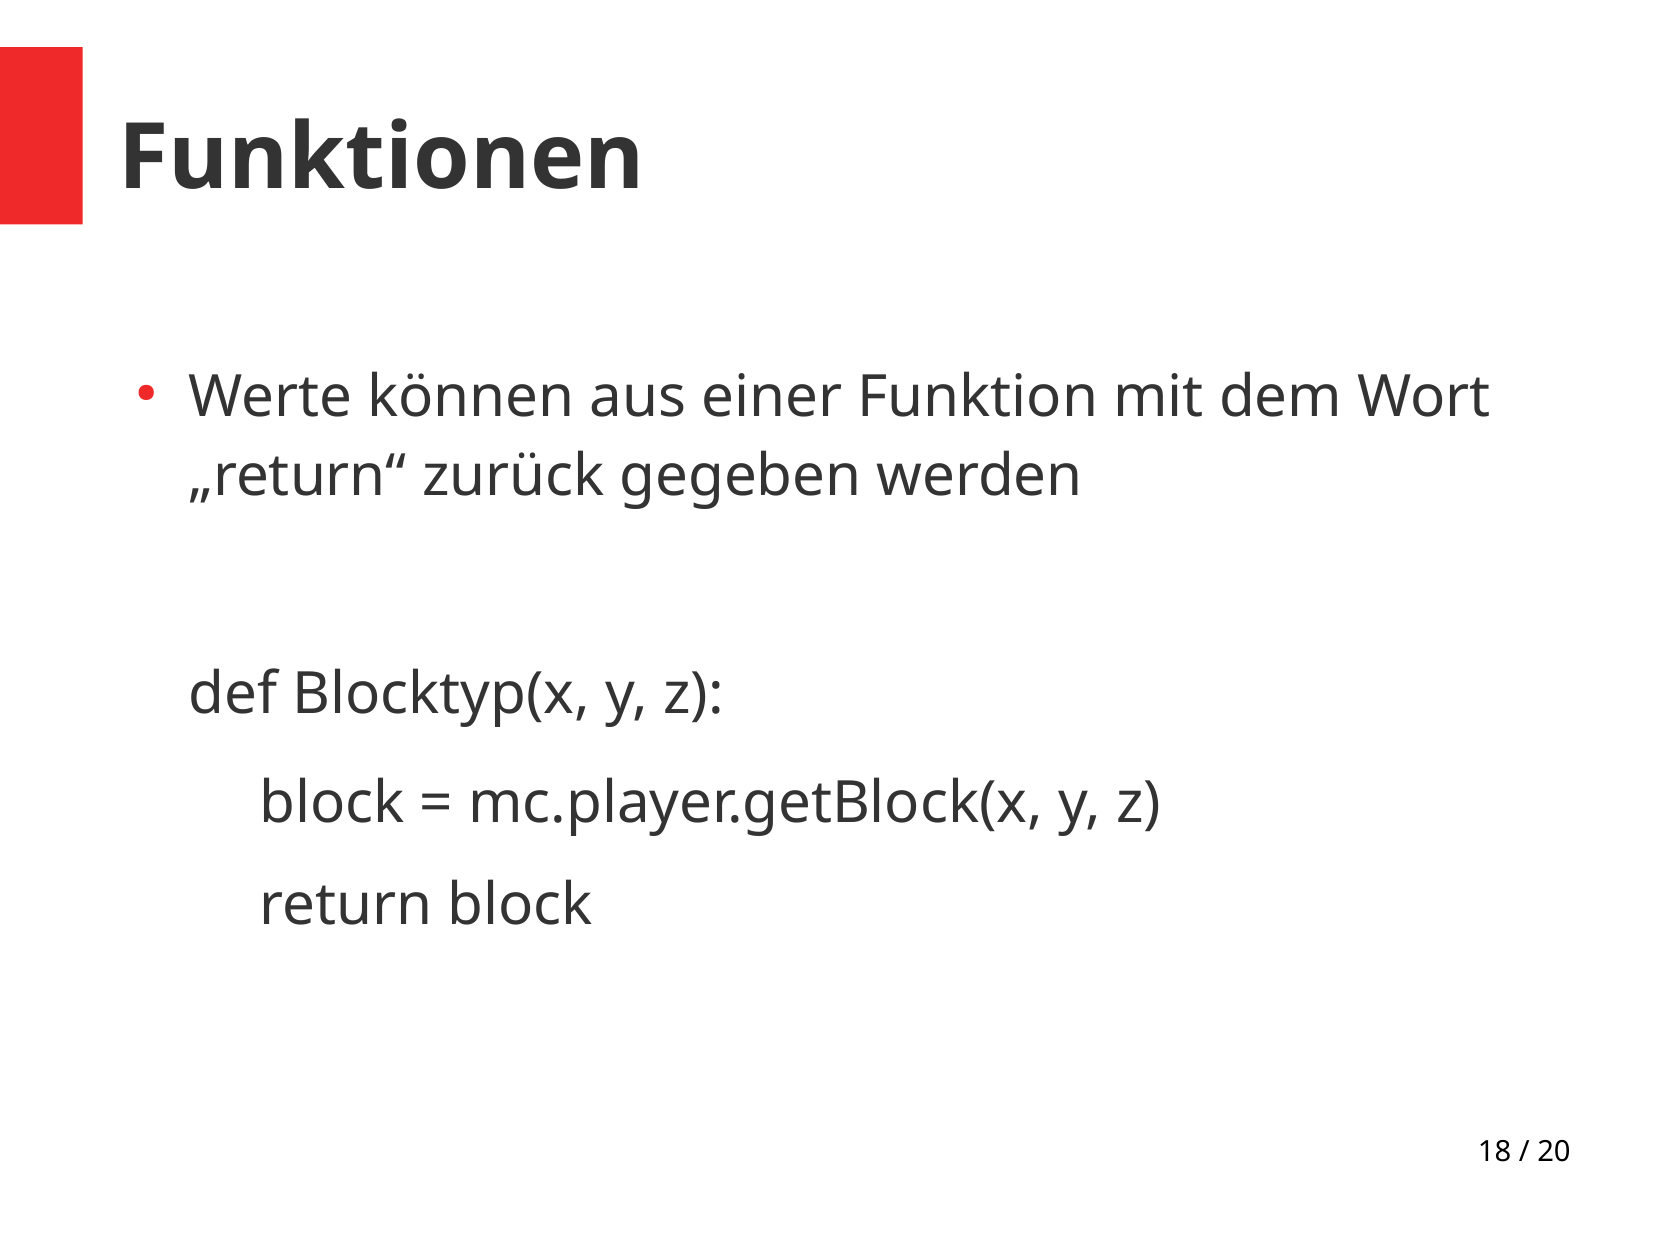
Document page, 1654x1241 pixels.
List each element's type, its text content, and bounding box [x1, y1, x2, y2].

list Werte können aus einer Funktion mit dem Wort „return“ zurück gegeben werden def Blocktyp(x, y, z): block = mc.player.getBlock(x, y, z) return block [118, 354, 1536, 1074]
title Funktionen [118, 49, 1571, 257]
